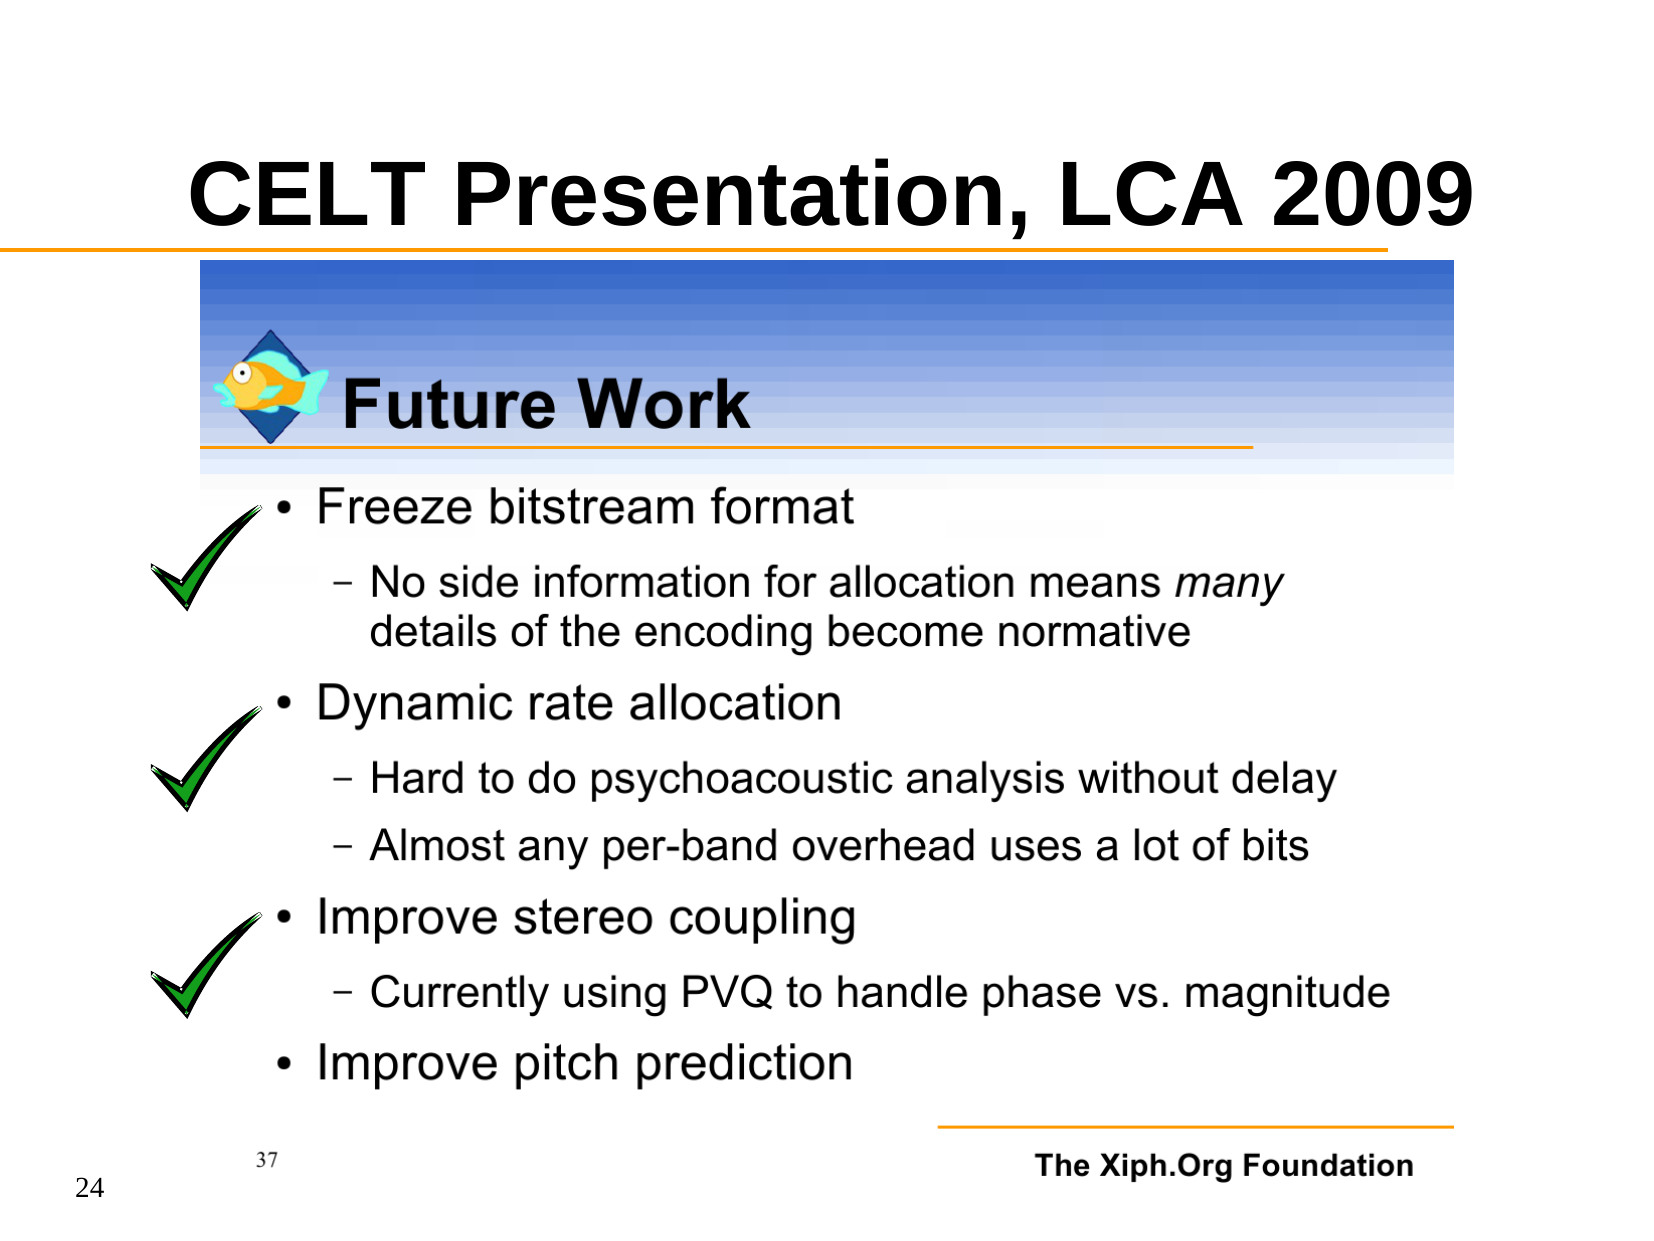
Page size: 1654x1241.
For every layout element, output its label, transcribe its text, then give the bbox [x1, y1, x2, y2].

title CELT Presentation, LCA 2009 [187, 37, 1571, 245]
picture [150, 260, 1454, 1198]
